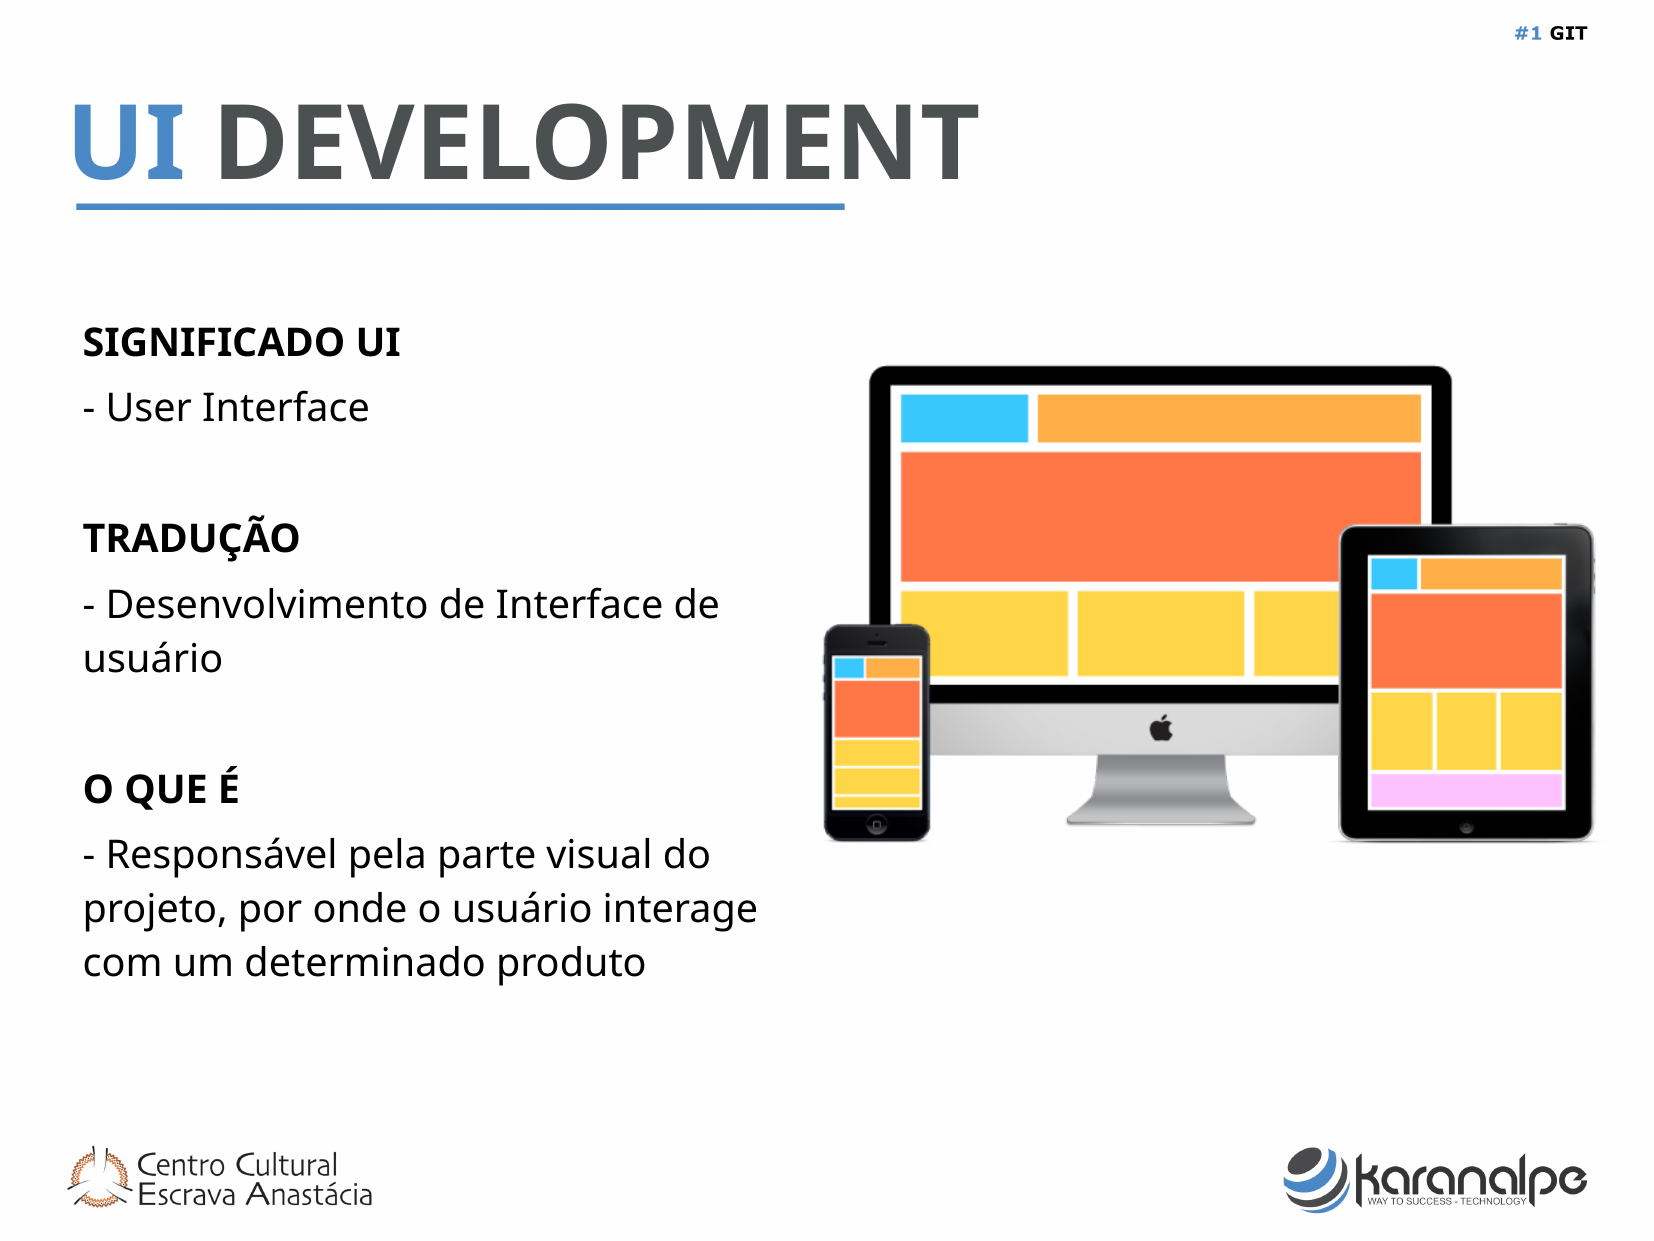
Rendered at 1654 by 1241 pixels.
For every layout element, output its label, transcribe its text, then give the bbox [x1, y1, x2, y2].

title UI DEVELOPMENT [66, 35, 1555, 243]
list SIGNIFICADO UI - User Interface TRADUÇÃO - Desenvolvimento de Interface de usuário O QUE É - Responsável pela parte visual do projeto, por onde o usuário interage com um determinado produto [82, 313, 768, 1099]
picture [0, 0, 1654, 1241]
